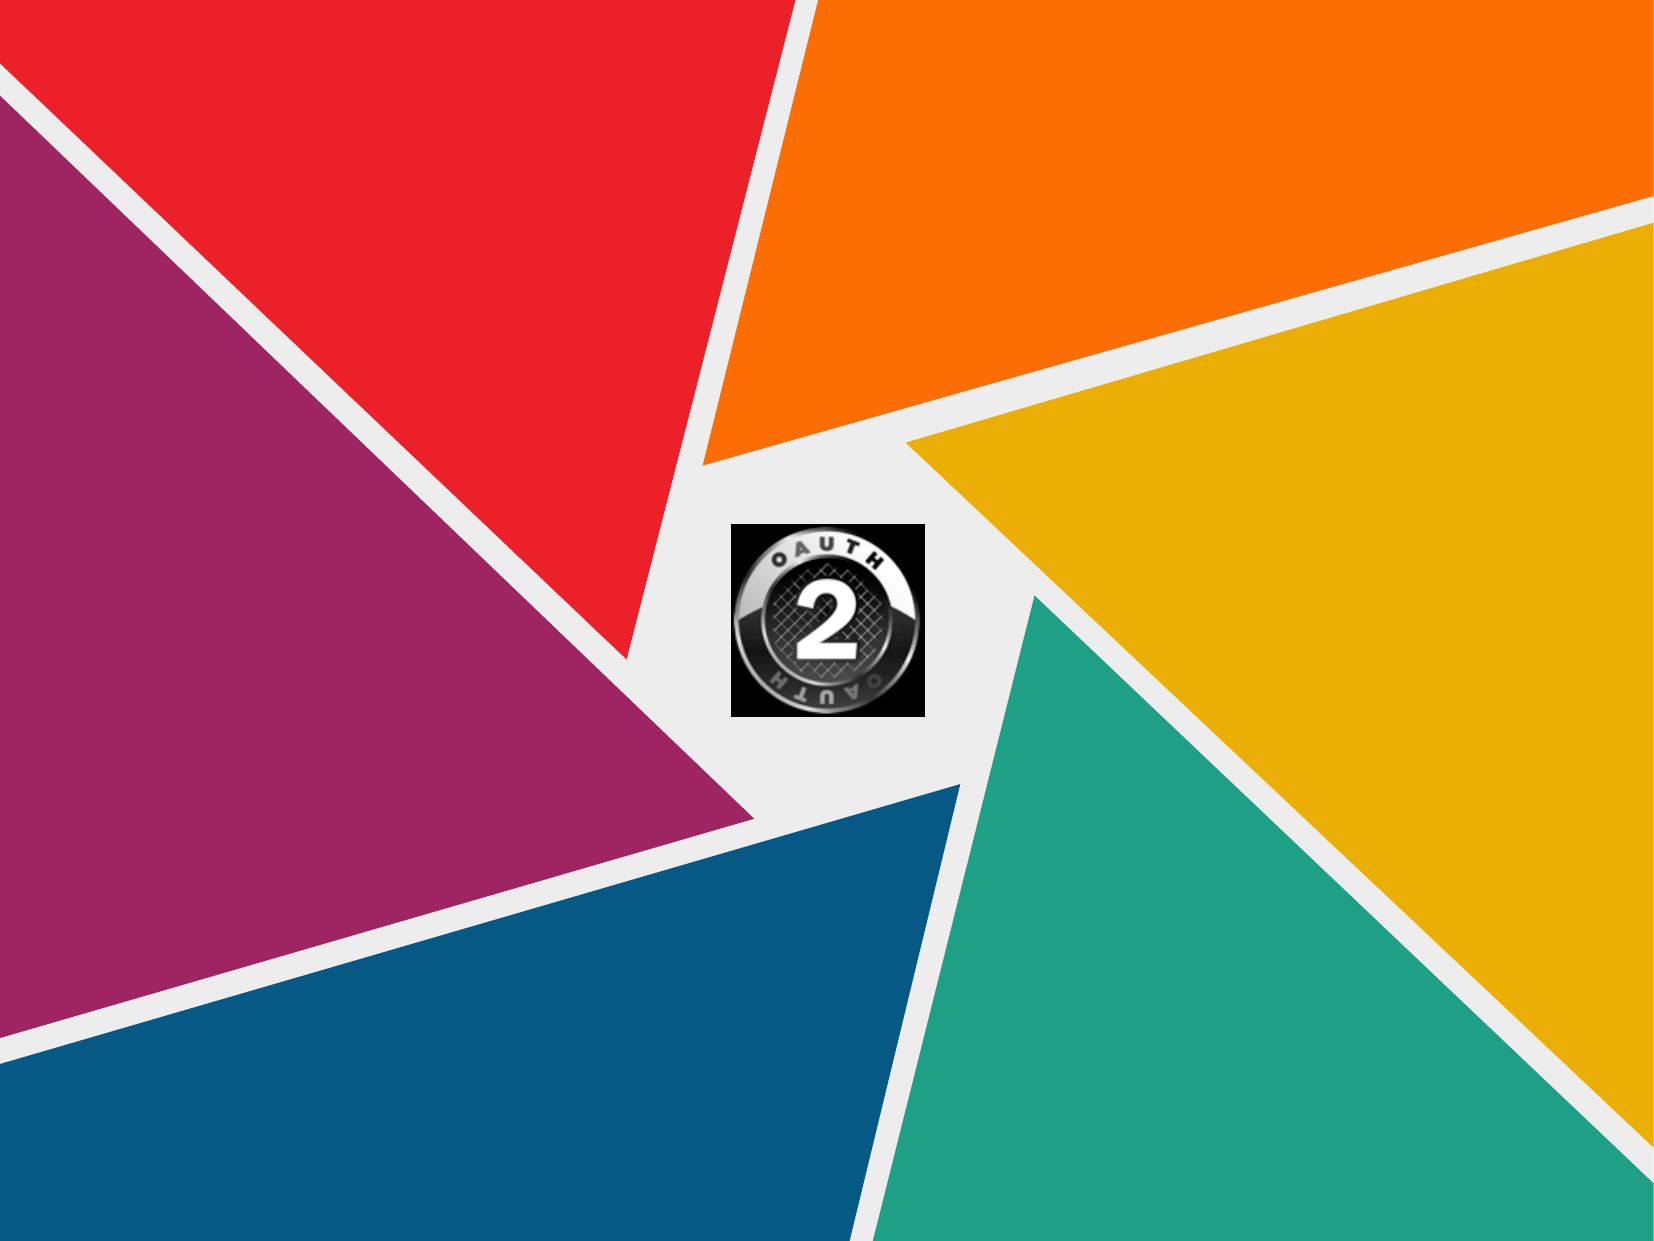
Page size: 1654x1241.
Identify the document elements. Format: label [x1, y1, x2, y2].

picture [731, 524, 925, 717]
